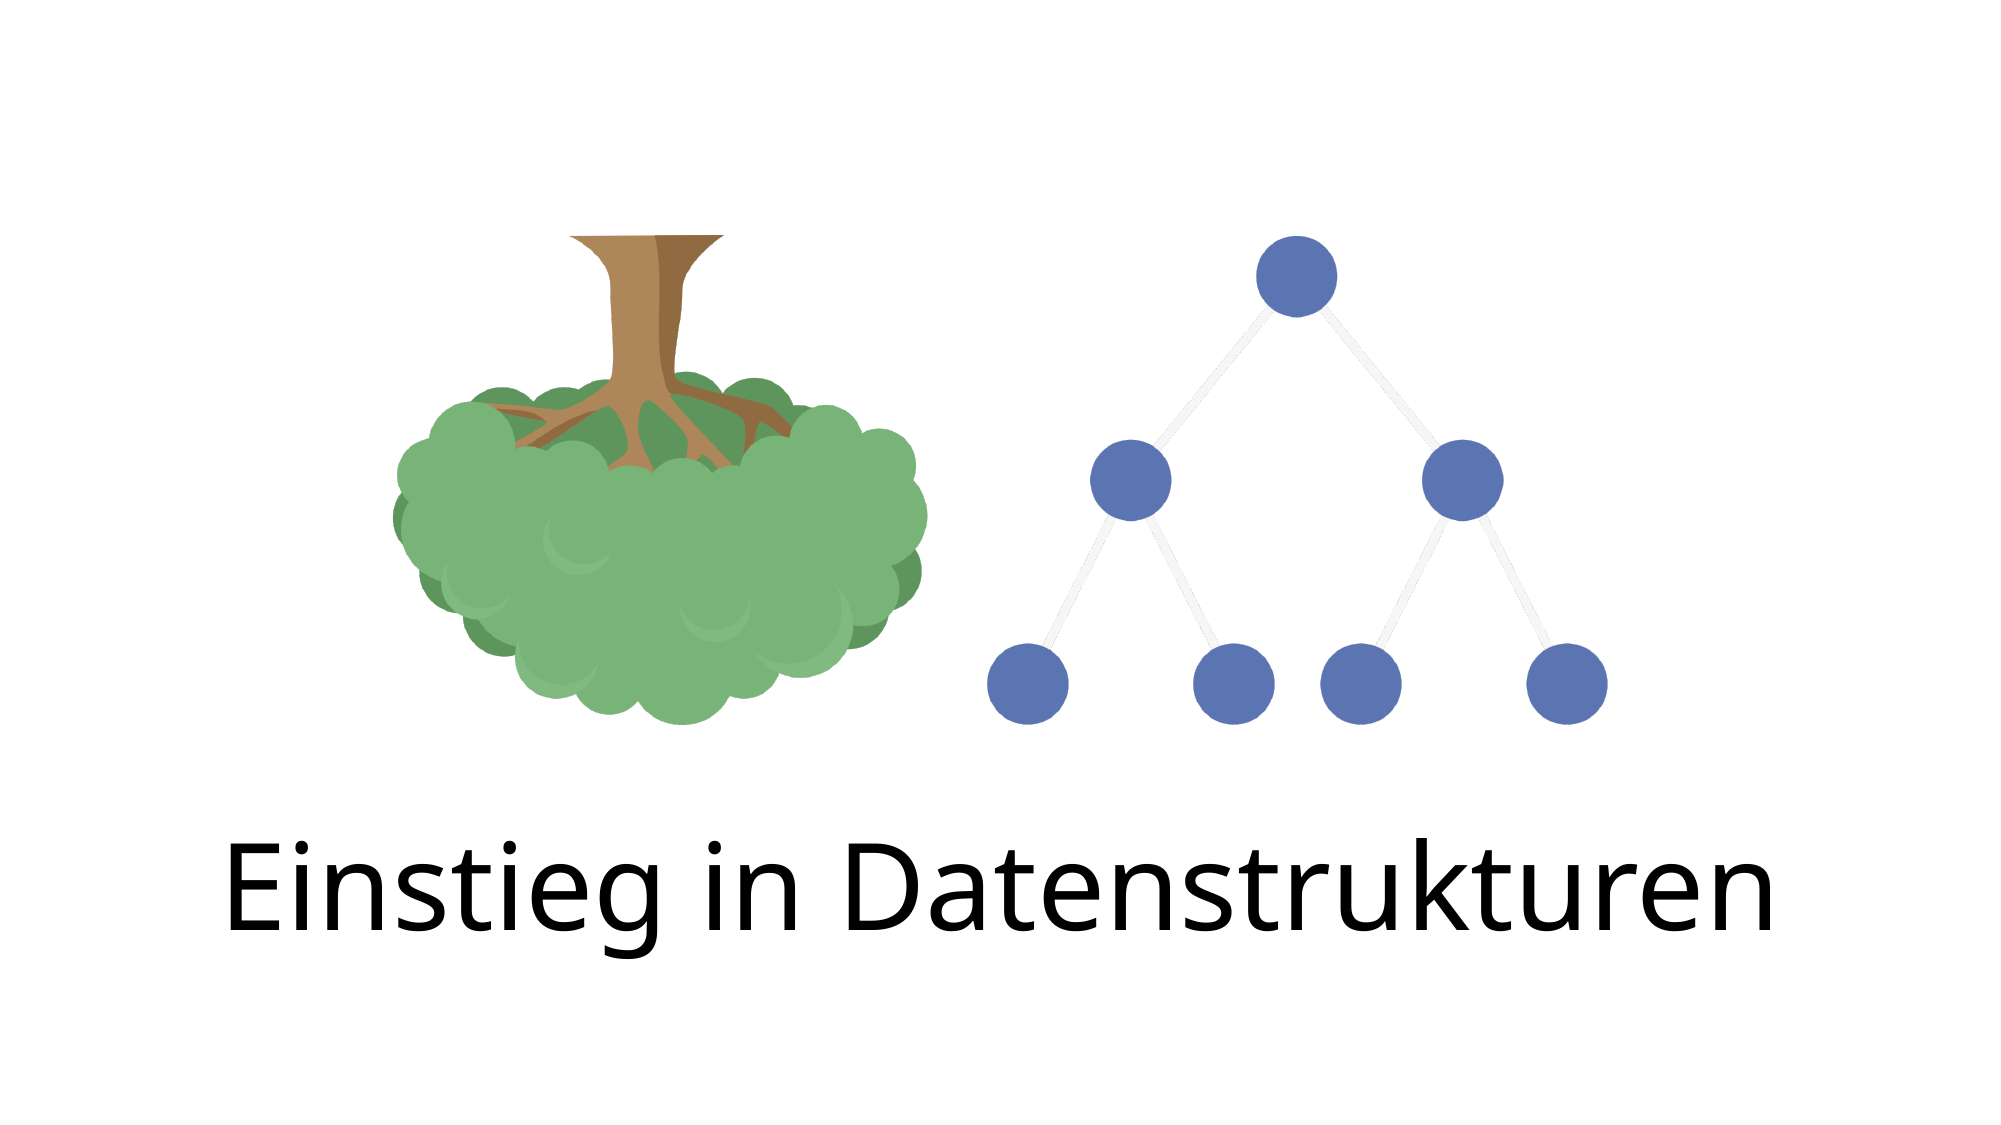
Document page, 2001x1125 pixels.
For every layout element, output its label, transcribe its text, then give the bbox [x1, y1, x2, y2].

picture [391, 235, 1609, 725]
title Einstieg in Datenstrukturen [167, 715, 1833, 965]
